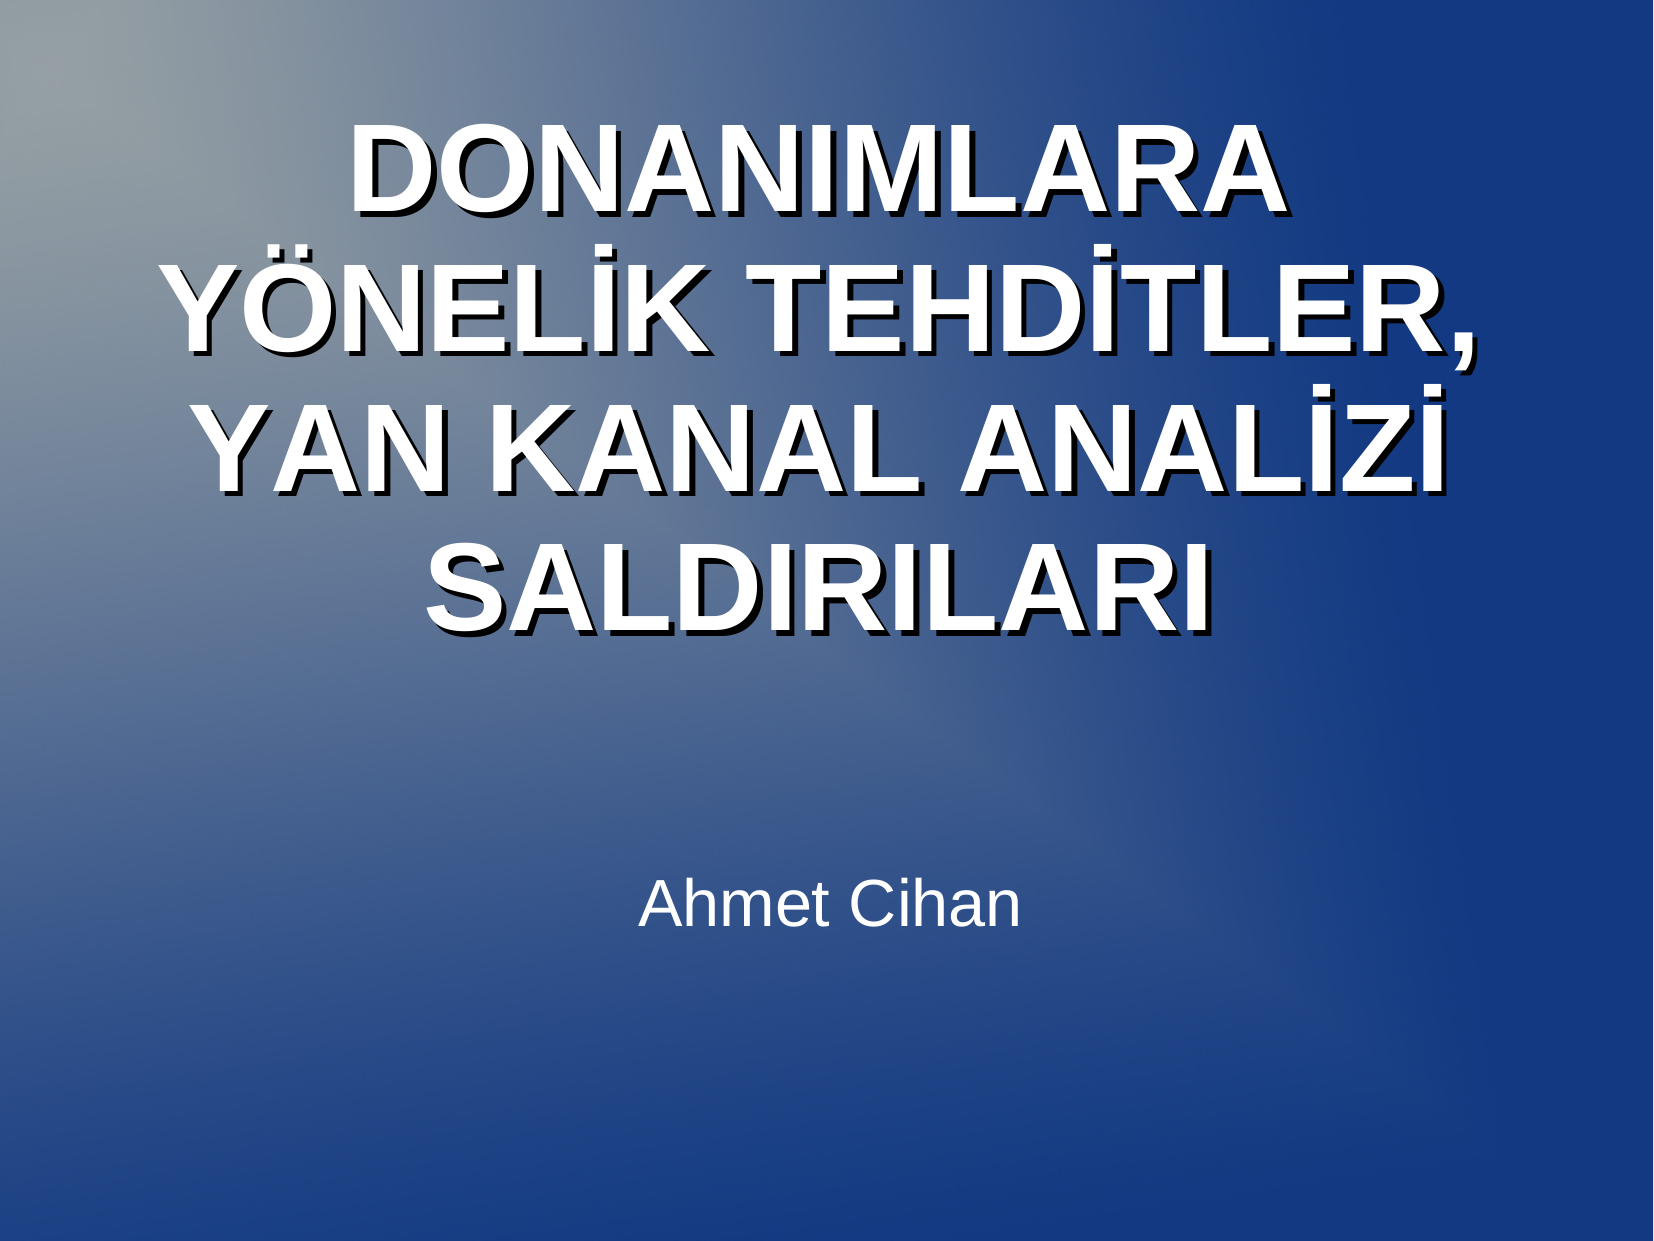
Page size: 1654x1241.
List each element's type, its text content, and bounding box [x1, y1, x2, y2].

title DONANIMLARA YÖNELİK TEHDİTLER, YAN KANAL ANALİZİ SALDIRILARI [74, 98, 1563, 658]
picture [0, 0, 1654, 1241]
subtitle Ahmet Cihan [86, 494, 1575, 1241]
